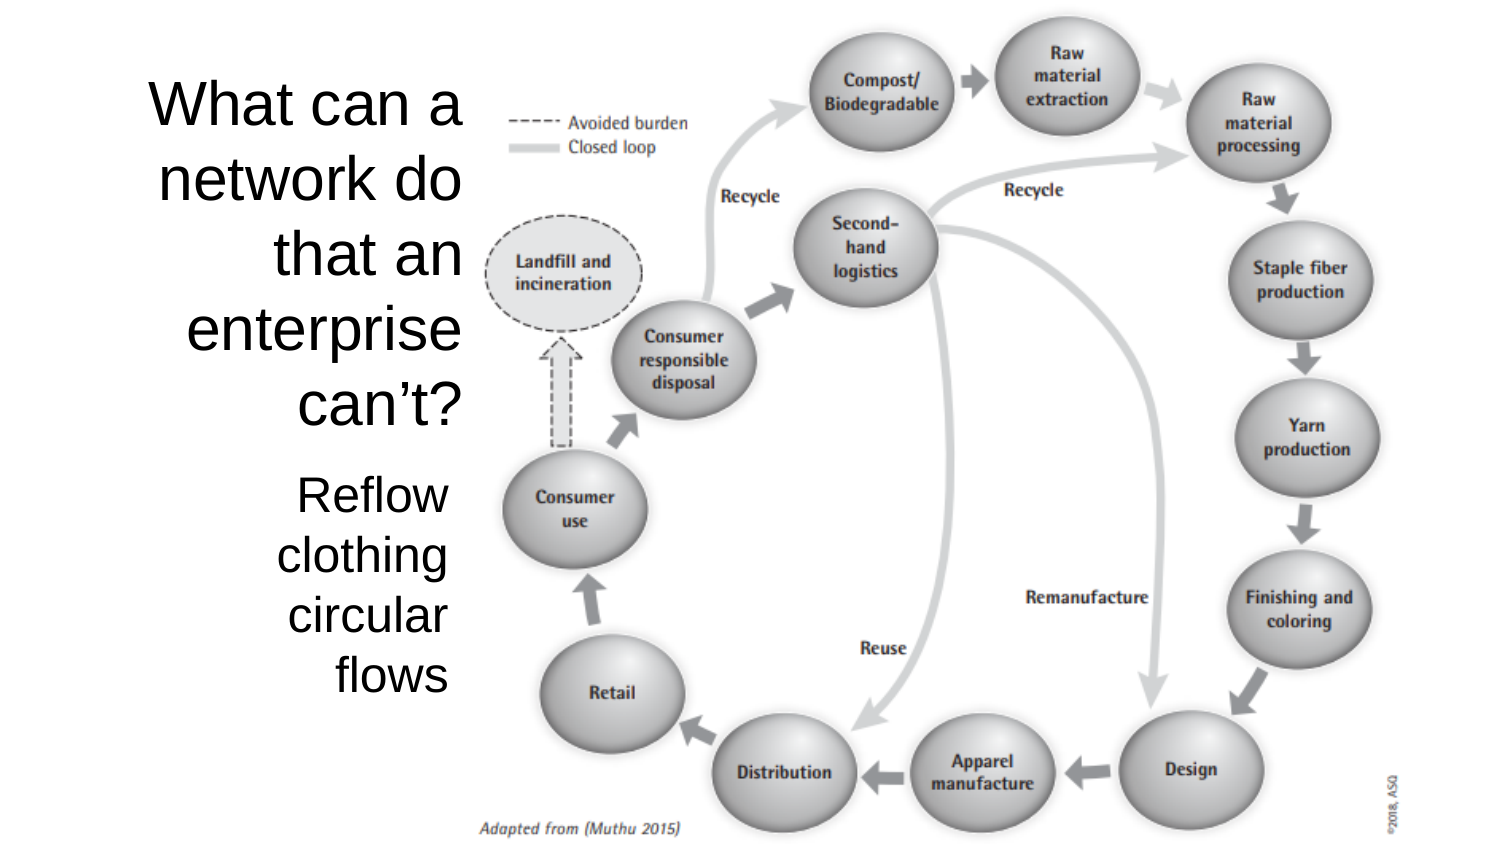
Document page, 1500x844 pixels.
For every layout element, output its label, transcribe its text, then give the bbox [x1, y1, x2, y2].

picture [463, 0, 1405, 844]
text_box Reflow clothing circular flows [199, 447, 463, 740]
title What can a network do that an enterprise can’t? [38, 48, 463, 362]
